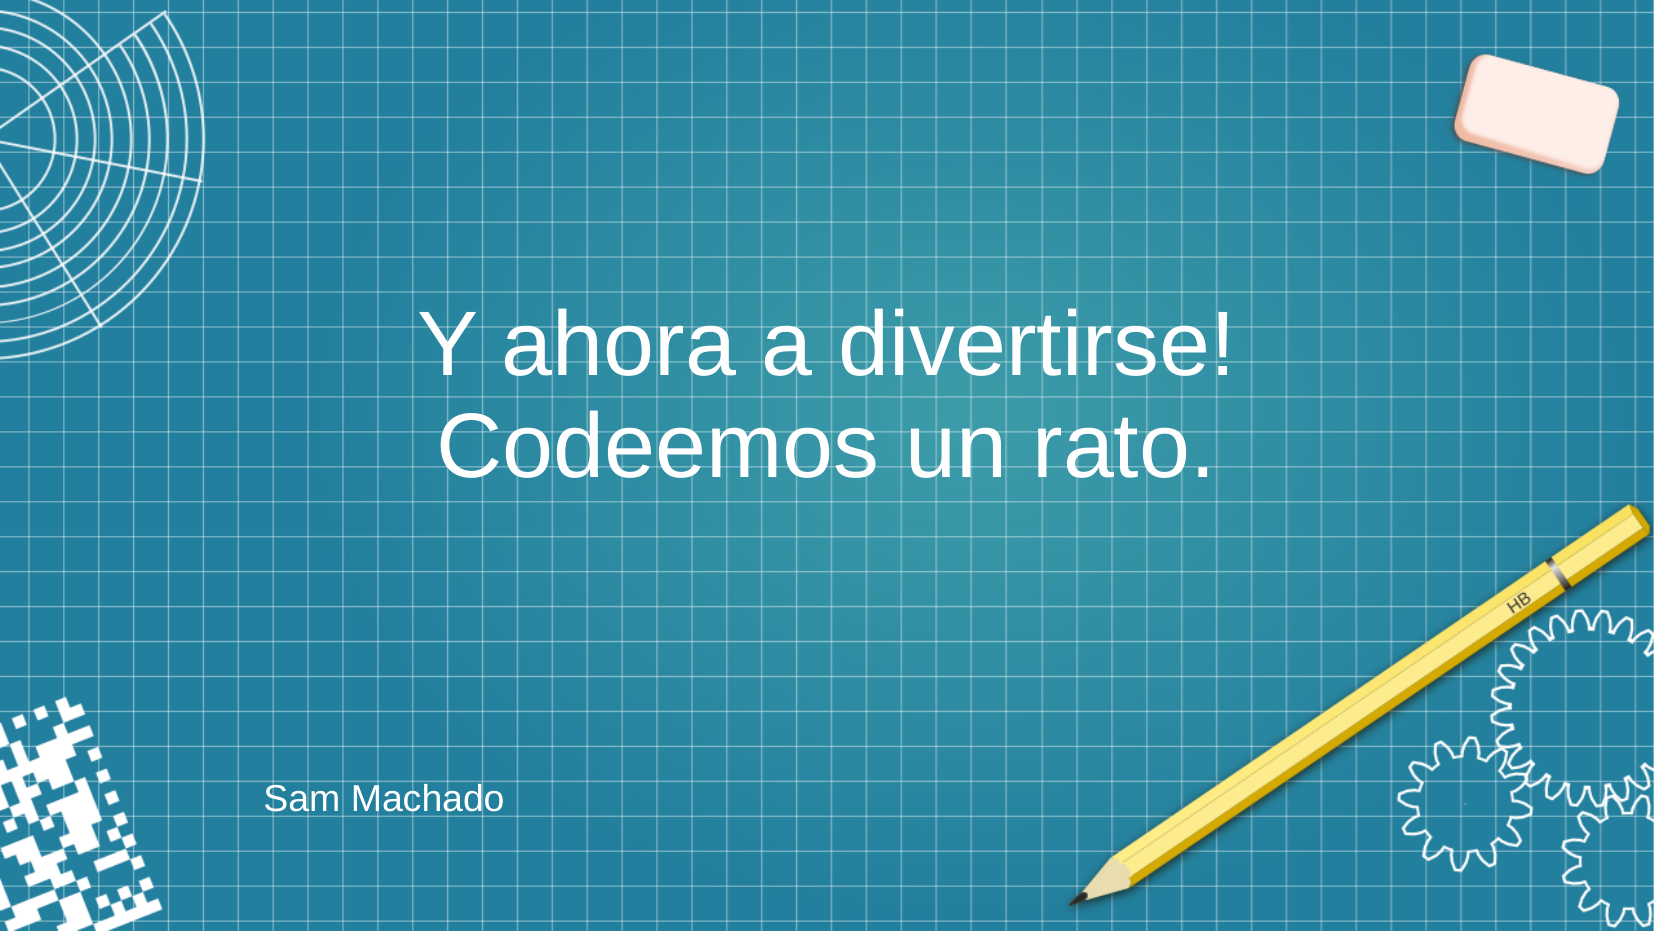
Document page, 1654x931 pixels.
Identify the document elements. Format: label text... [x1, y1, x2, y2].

picture [0, 0, 1654, 931]
title Y ahora a divertirse! Codeemos un rato. [236, 292, 1418, 498]
text_box Sam Machado [0, 769, 768, 827]
